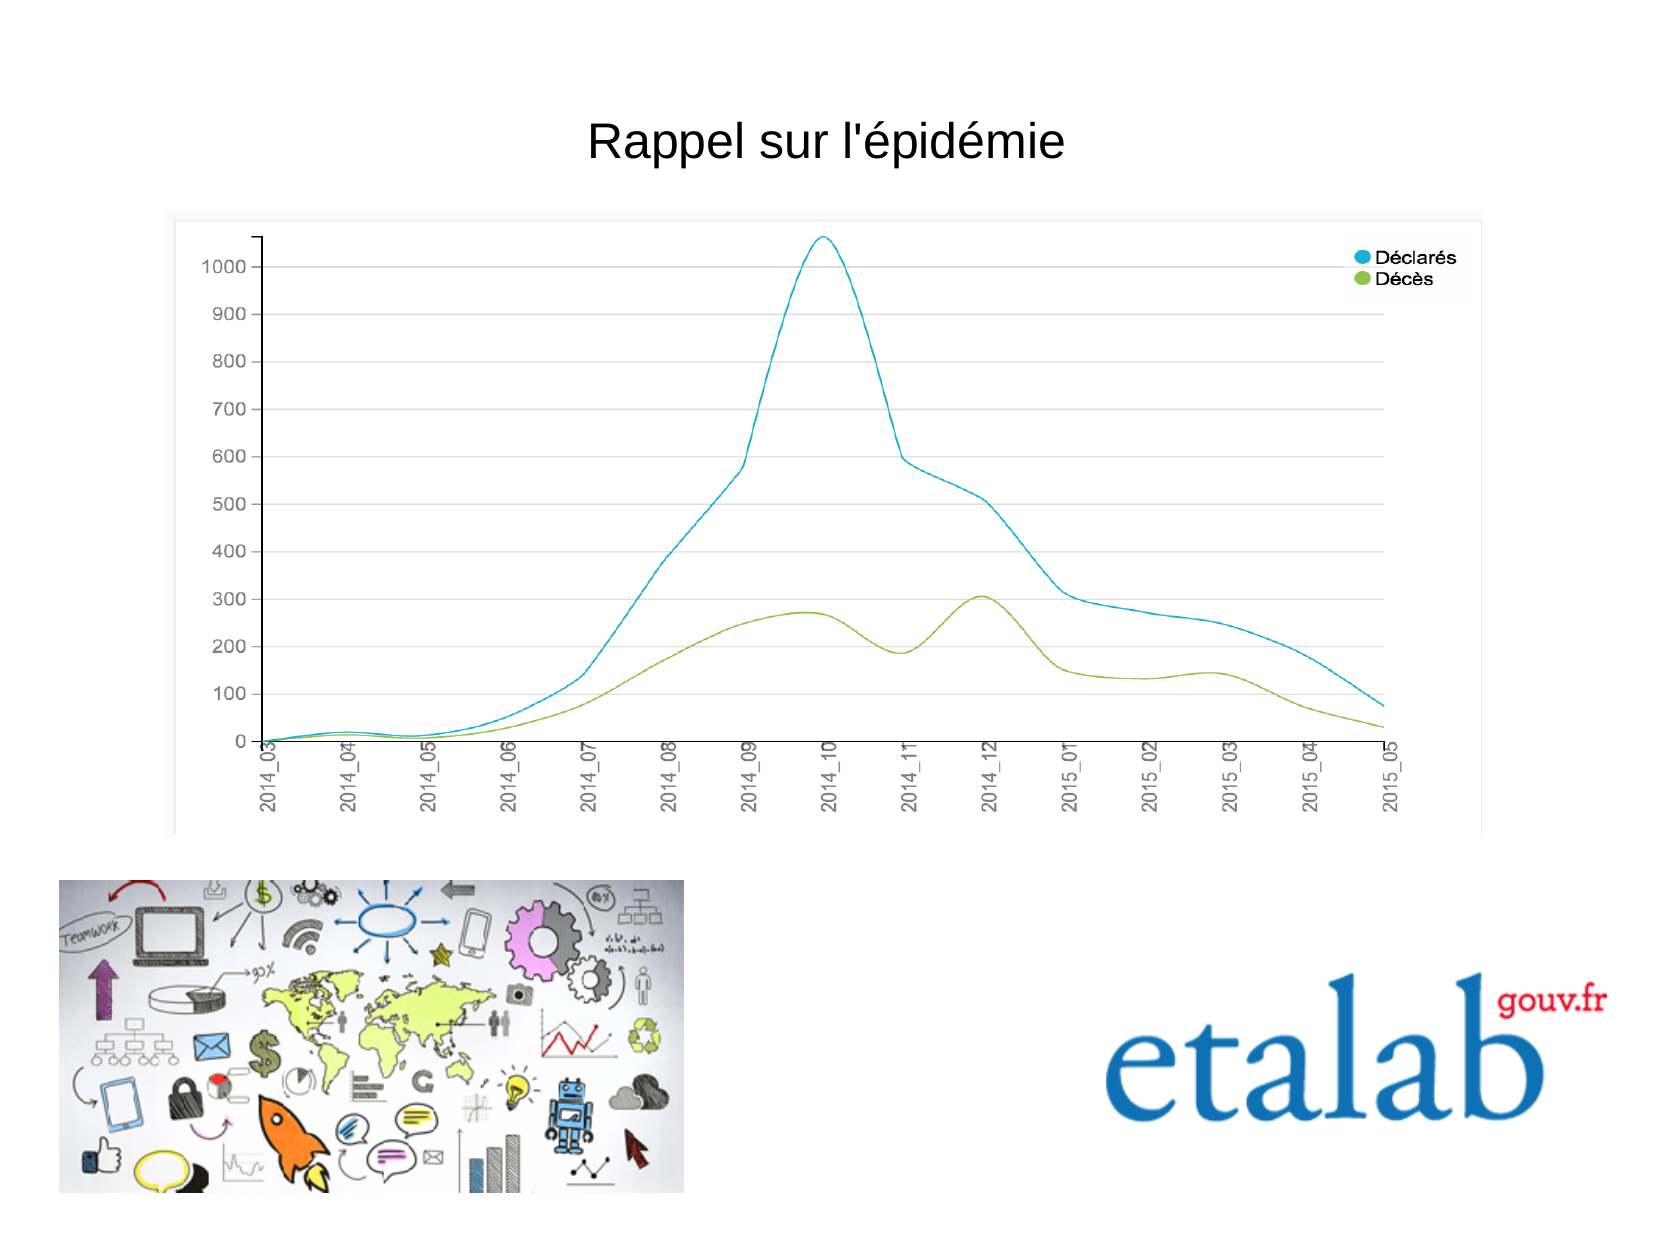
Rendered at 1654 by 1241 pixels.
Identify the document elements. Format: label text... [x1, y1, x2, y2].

picture [59, 880, 684, 1193]
picture [1106, 885, 1607, 1199]
picture [165, 212, 1482, 834]
text_box Rappel sur l'épidémie [188, 106, 1465, 212]
